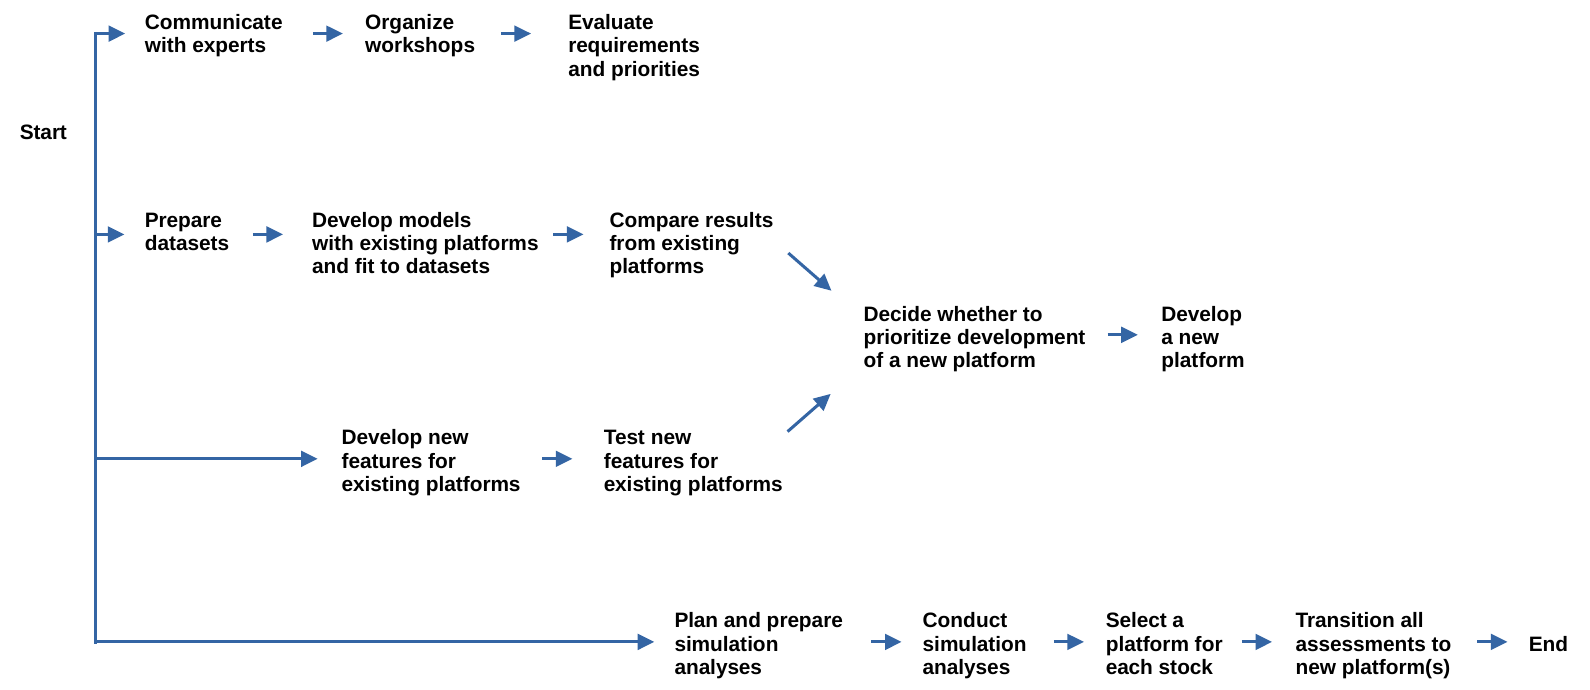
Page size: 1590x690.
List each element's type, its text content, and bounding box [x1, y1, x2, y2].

text_box Transition all assessments to new platform(s) [1280, 601, 1477, 687]
text_box Plan and prepare simulation analyses [659, 601, 866, 687]
text_box Start [5, 113, 82, 152]
text_box Conduct simulation analyses [907, 601, 1042, 687]
text_box Develop models with existing platforms and fit to datasets [297, 201, 554, 286]
text_box Test new features for existing platforms [589, 418, 798, 504]
text_box Communicate with experts [130, 3, 298, 65]
text_box Select a platform for each stock [1090, 601, 1262, 687]
text_box Prepare datasets [130, 201, 245, 263]
text_box Evaluate requirements and priorities [553, 3, 715, 88]
text_box End [1514, 624, 1584, 664]
text_box Develop a new platform [1146, 295, 1260, 380]
text_box Decide whether to prioritize development of a new platform [848, 295, 1101, 380]
text_box Organize workshops [350, 3, 490, 65]
text_box Compare results from existing platforms [594, 201, 789, 286]
text_box Develop new features for existing platforms [326, 418, 536, 504]
